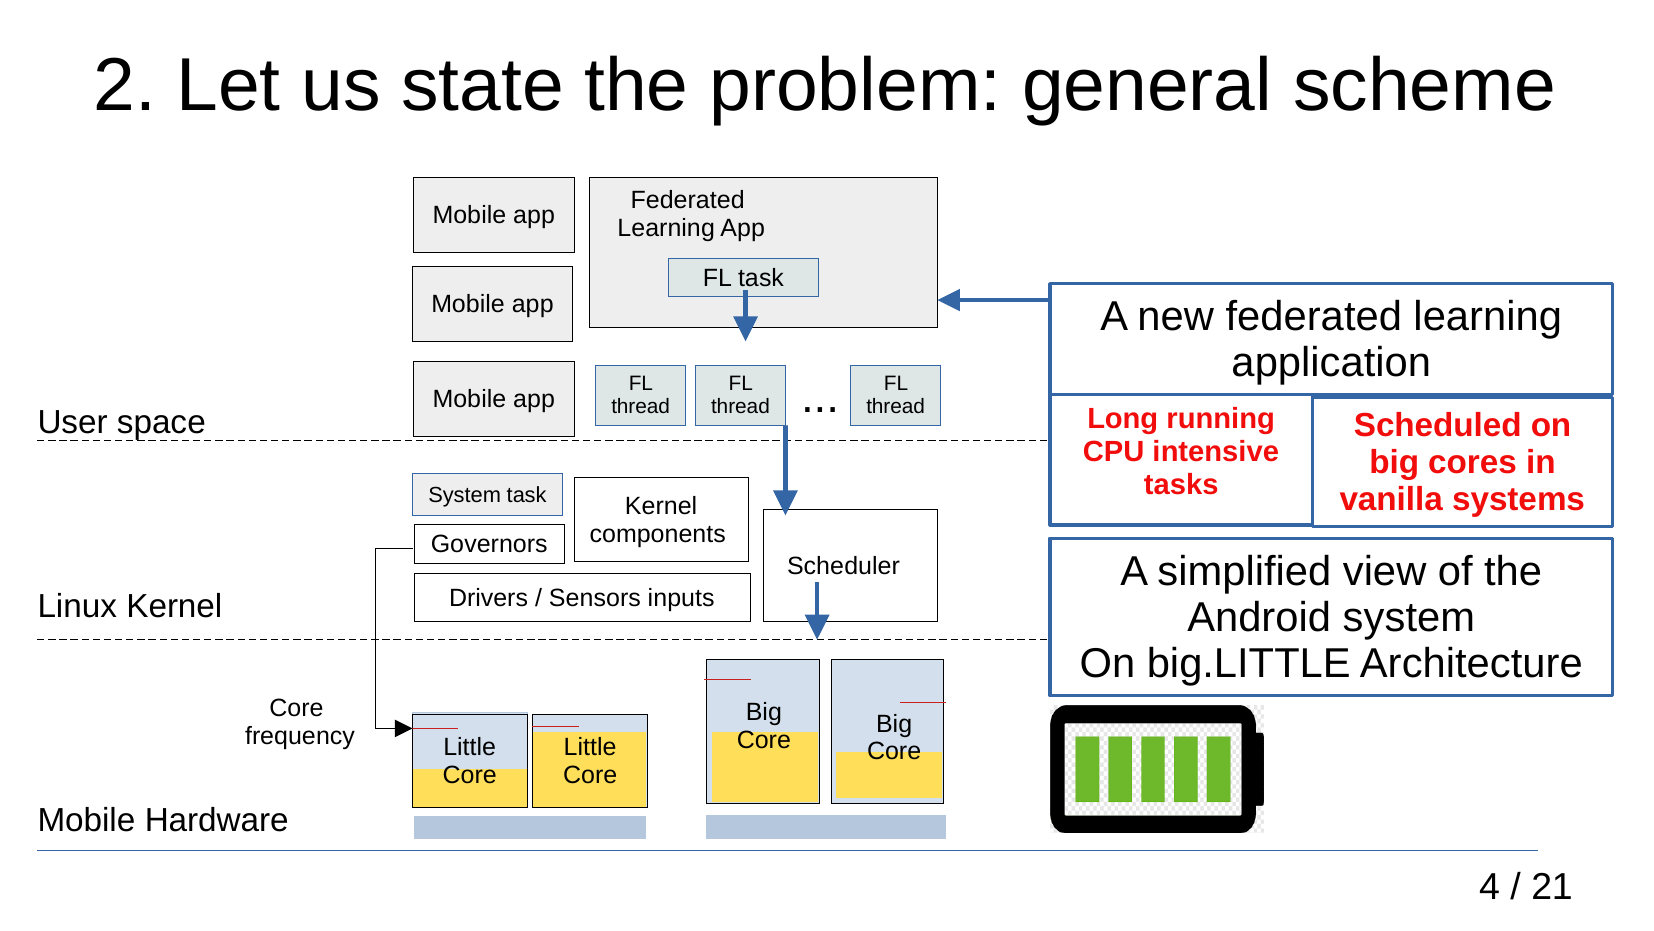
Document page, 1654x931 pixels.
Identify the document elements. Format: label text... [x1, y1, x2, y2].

text_box Scheduler [763, 509, 938, 622]
text_box Little Core [412, 714, 528, 808]
text_box FL thread [850, 365, 941, 426]
text_box [589, 177, 938, 328]
text_box Federated Learning App [599, 195, 784, 233]
text_box [706, 815, 946, 839]
text_box Drivers / Sensors inputs [414, 573, 751, 622]
text_box Little Core [532, 714, 648, 808]
text_box [706, 659, 820, 679]
text_box FL task [668, 258, 819, 297]
text_box Linux Kernel [37, 586, 301, 625]
picture [1050, 705, 1264, 833]
title 2. Let us state the problem: general scheme [75, 0, 1576, 169]
text_box Mobile app [413, 361, 575, 437]
text_box [414, 816, 646, 839]
text_box Scheduled on big cores in vanilla systems [1312, 397, 1613, 527]
text_box Big Core [706, 679, 822, 772]
text_box FL thread [595, 365, 686, 426]
text_box Long running CPU intensive tasks [1050, 396, 1311, 526]
text_box [706, 772, 820, 804]
text_box Core frequency [225, 702, 376, 741]
text_box A simplified view of the Android system On big.LITTLE Architecture [1050, 538, 1613, 696]
text_box Big Core [836, 690, 952, 784]
text_box System task [412, 473, 563, 516]
text_box User space [37, 403, 301, 441]
text_box FL thread [695, 365, 786, 426]
text_box Mobile Hardware [37, 789, 376, 851]
text_box ... [781, 359, 859, 435]
text_box A new federated learning application [1050, 283, 1613, 395]
text_box [831, 659, 944, 804]
text_box Kernel components [574, 477, 749, 562]
text_box Mobile app [412, 266, 573, 342]
text_box 4 / 21 [1464, 858, 1652, 929]
text_box Governors [414, 524, 565, 564]
text_box Mobile app [413, 177, 575, 253]
